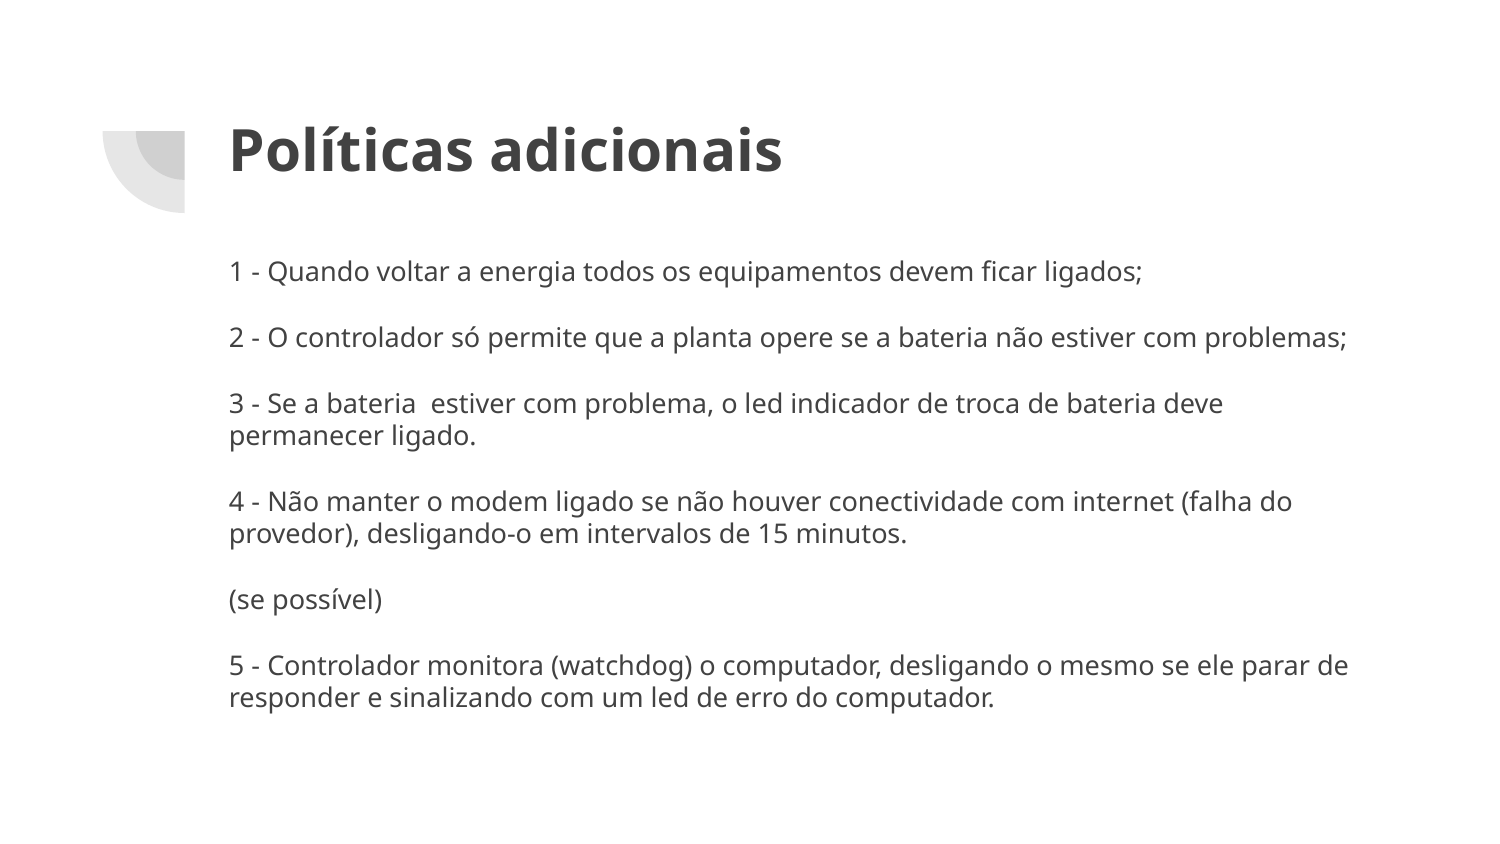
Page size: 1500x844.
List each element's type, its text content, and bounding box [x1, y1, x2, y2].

list 1 - Quando voltar a energia todos os equipamentos devem ficar ligados; 2 - O controlador só permite que a planta opere se a bateria não estiver com problemas; 3 - Se a bateria estiver com problema, o led indicador de troca de bateria deve permanecer ligado. 4 - Não manter o modem ligado se não houver conectividade com internet (falha do provedor), desligando-o em intervalos de 15 minutos. (se possível) 5 - Controlador monitora (watchdog) o computador, desligando o mesmo se ele parar de responder e sinalizando com um led de erro do computador. [213, 239, 1368, 809]
title Políticas adicionais [213, 98, 1368, 239]
